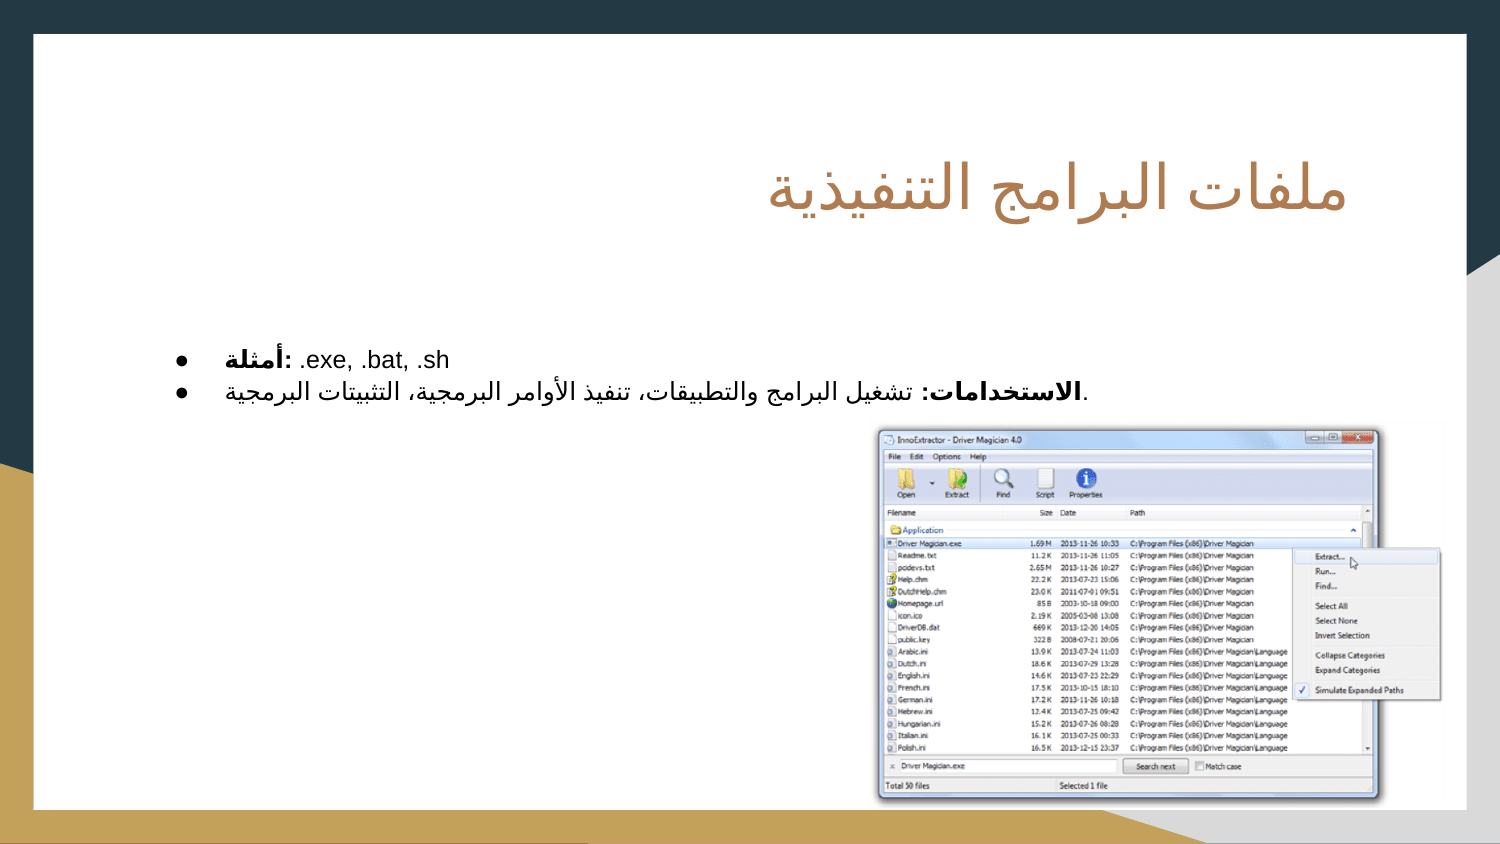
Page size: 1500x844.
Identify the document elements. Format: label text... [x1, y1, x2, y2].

list أمثلة: .exe, .bat, .sh الاستخدامات: تشغيل البرامج والتطبيقات، تنفيذ الأوامر البرمجية، التثبيتات البرمجية. [134, 326, 1366, 729]
picture [869, 421, 1445, 808]
title ملفات البرامج التنفيذية [134, 138, 1366, 296]
